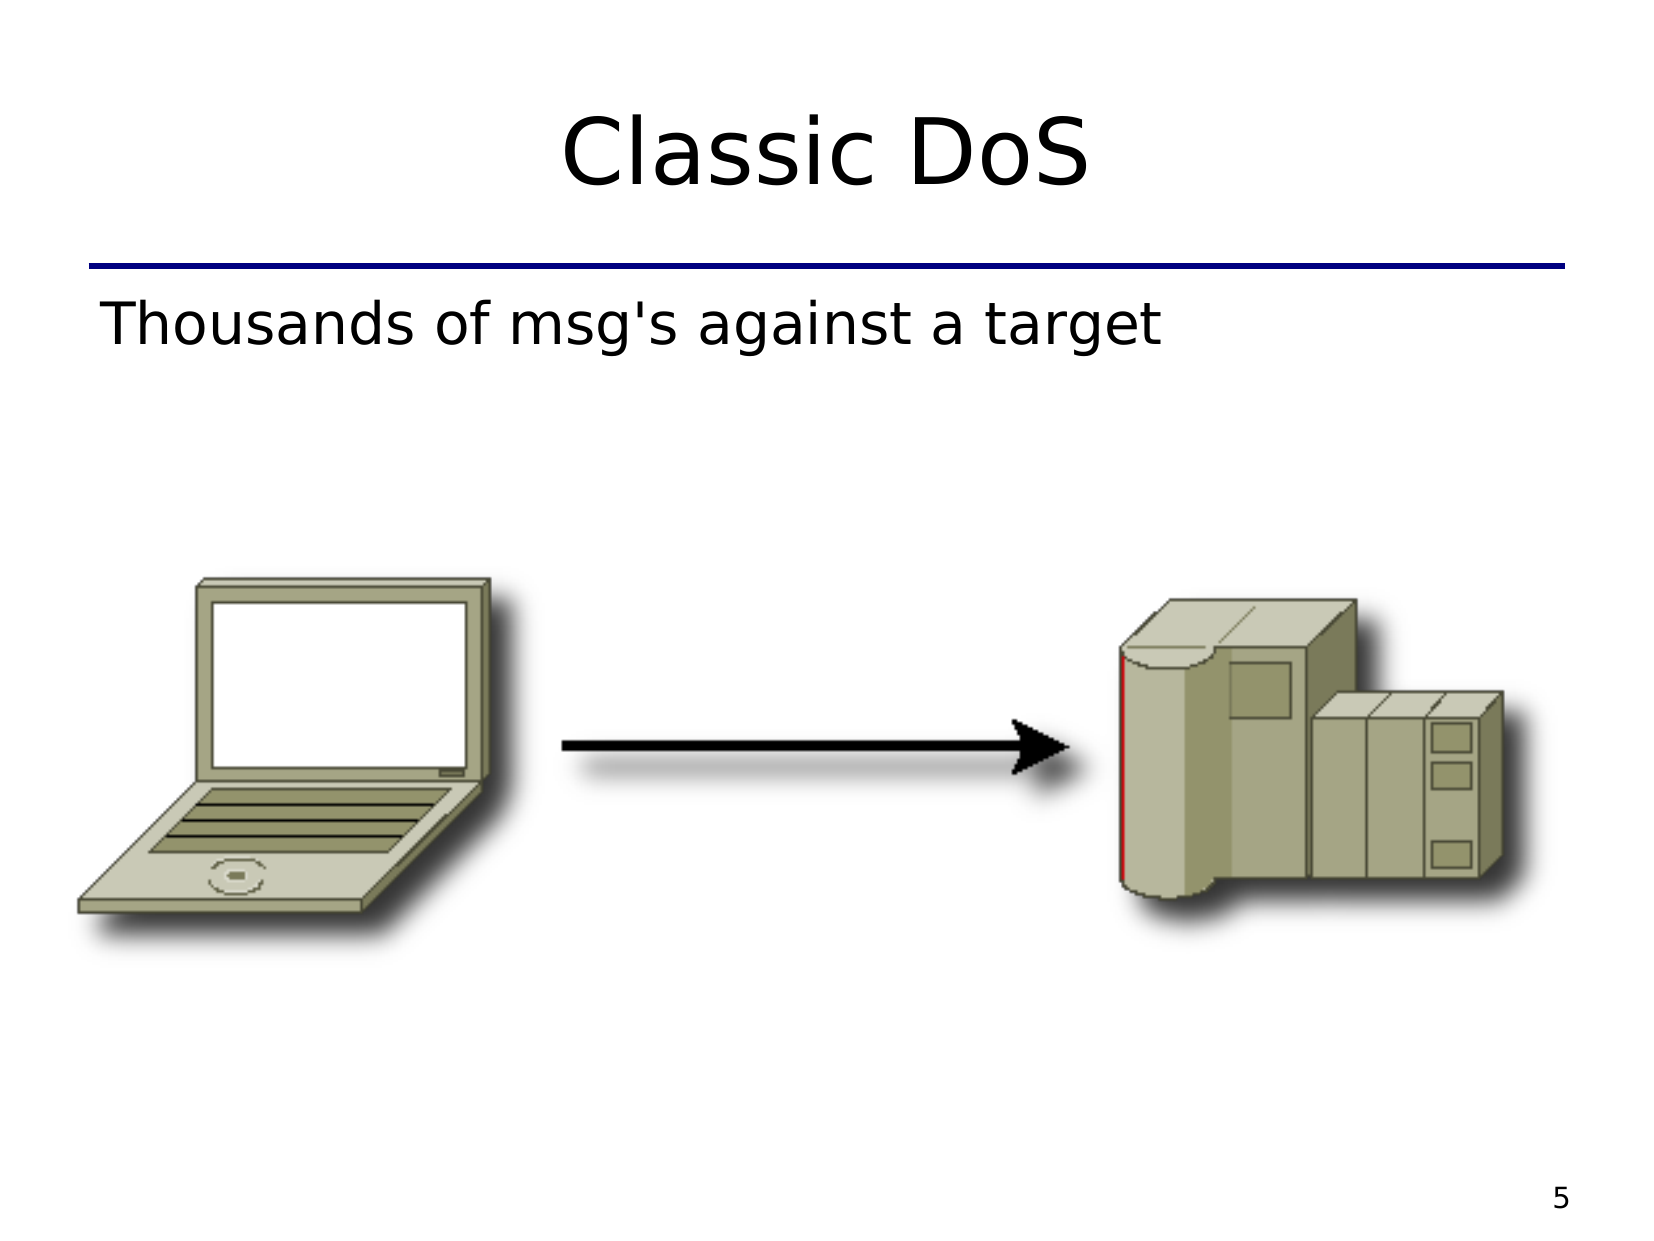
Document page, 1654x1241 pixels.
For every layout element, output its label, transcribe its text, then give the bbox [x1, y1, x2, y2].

title Classic DoS [82, 49, 1571, 257]
picture [60, 560, 1565, 975]
list Thousands of msg's against a target [82, 290, 1571, 1109]
